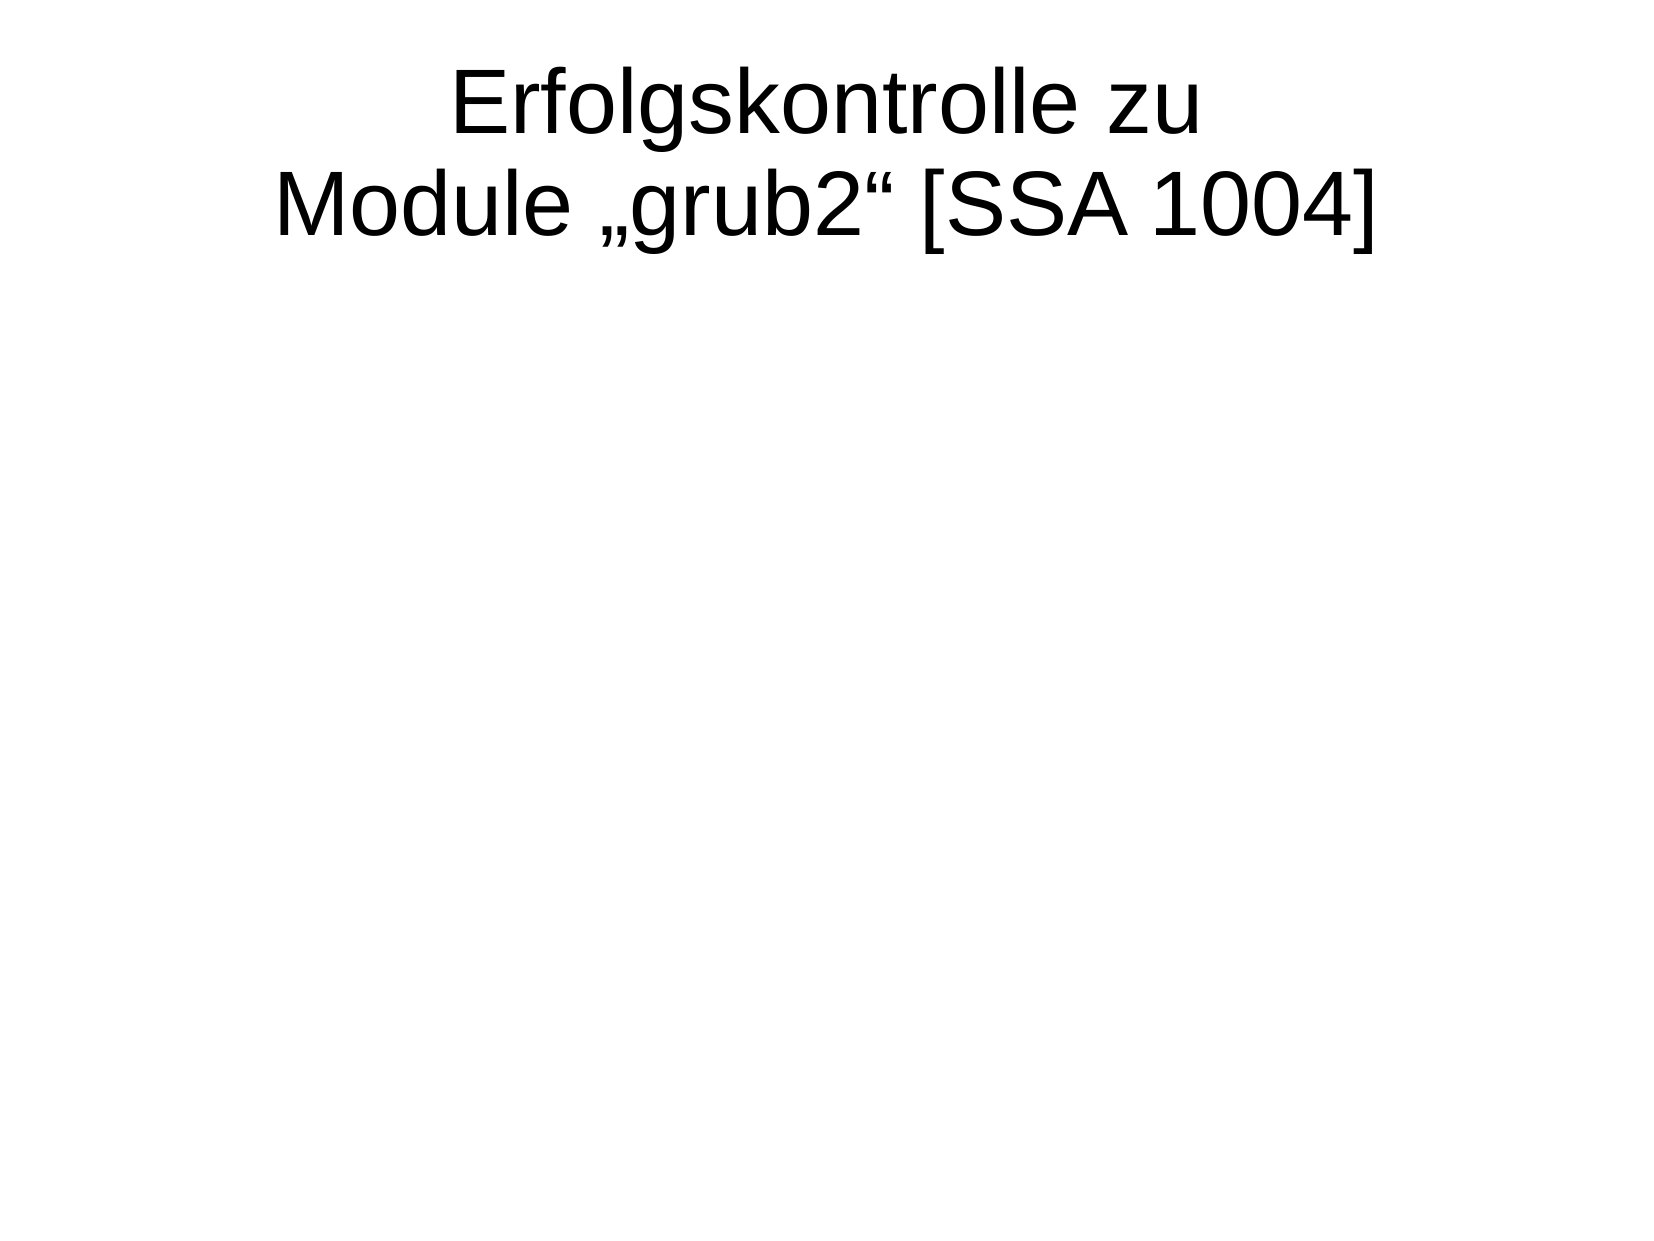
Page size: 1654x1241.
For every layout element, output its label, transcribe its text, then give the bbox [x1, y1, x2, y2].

title Erfolgskontrolle zu Module „grub2“ [SSA 1004] [82, 49, 1571, 257]
